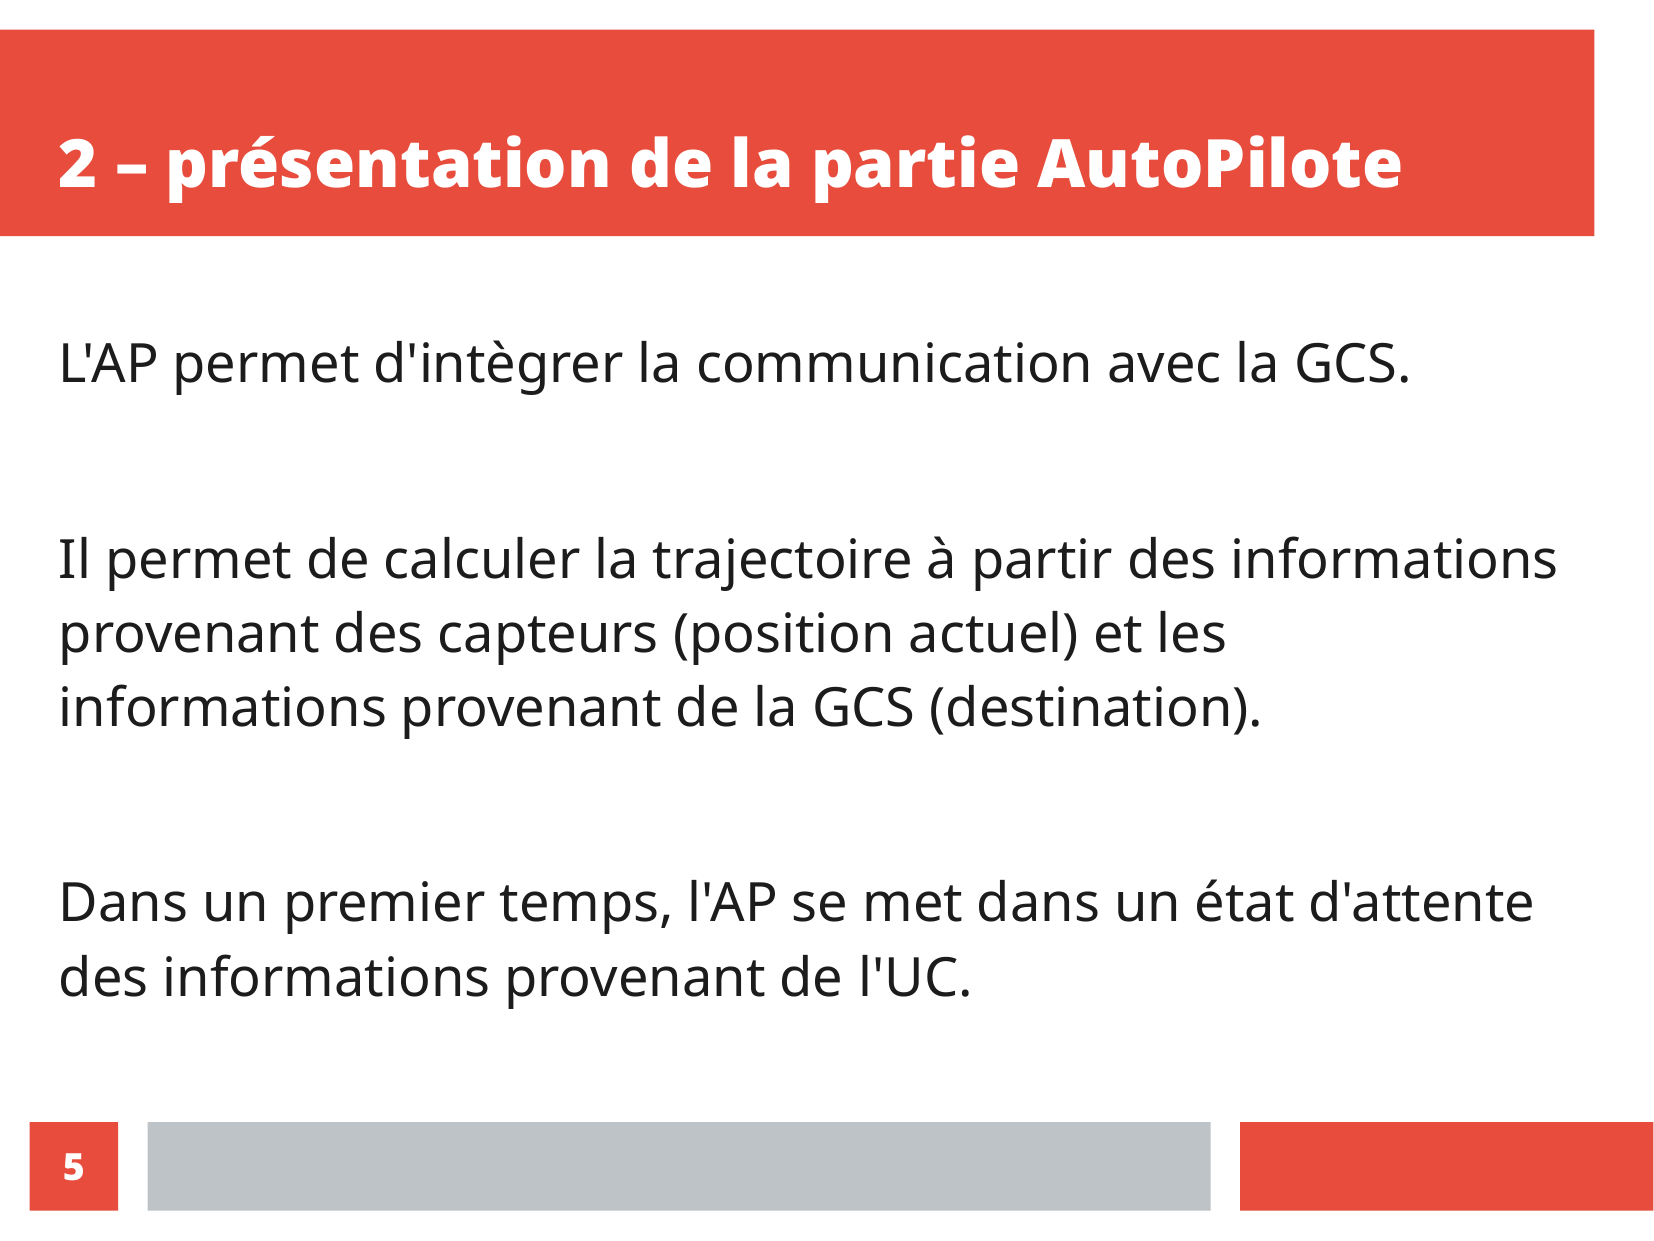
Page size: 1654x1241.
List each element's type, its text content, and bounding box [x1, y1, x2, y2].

list L'AP permet d'intègrer la communication avec la GCS. Il permet de calculer la trajectoire à partir des informations provenant des capteurs (position actuel) et les informations provenant de la GCS (destination). Dans un premier temps, l'AP se met dans un état d'attente des informations provenant de l'UC. [59, 324, 1565, 1093]
title 2 – présentation de la partie AutoPilote [59, 59, 1595, 207]
